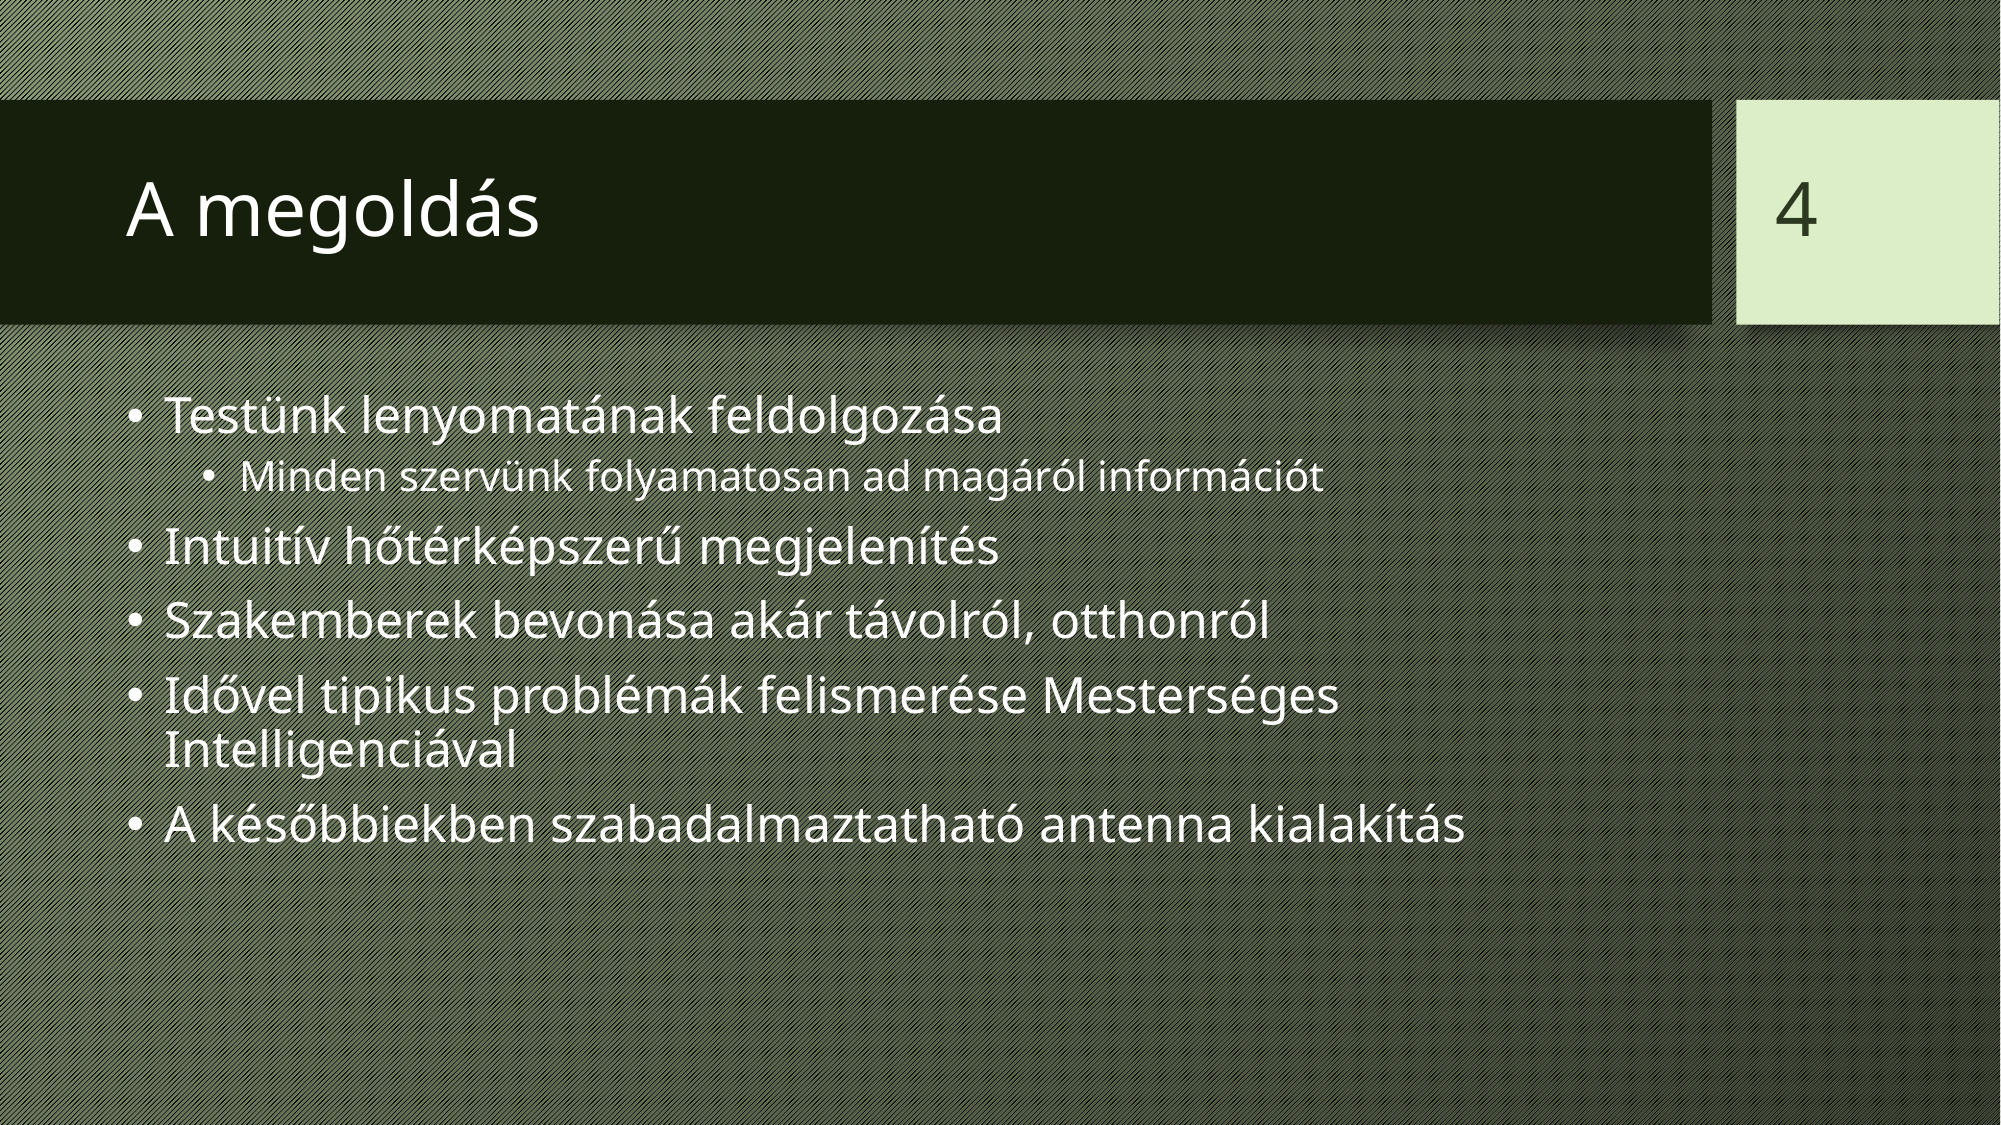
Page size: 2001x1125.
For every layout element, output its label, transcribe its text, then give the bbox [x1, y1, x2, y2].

picture [0, 0, 2001, 1125]
list Testünk lenyomatának feldolgozása Minden szervünk folyamatosan ad magáról információt Intuitív hőtérképszerű megjelenítés Szakemberek bevonása akár távolról, otthonról Idővel tipikus problémák felismerése Mesterséges Intelligenciával A későbbiekben szabadalmaztatható antenna kialakítás [111, 383, 1689, 974]
text_box <number> [1760, 123, 1950, 303]
title A megoldás [111, 123, 1689, 301]
